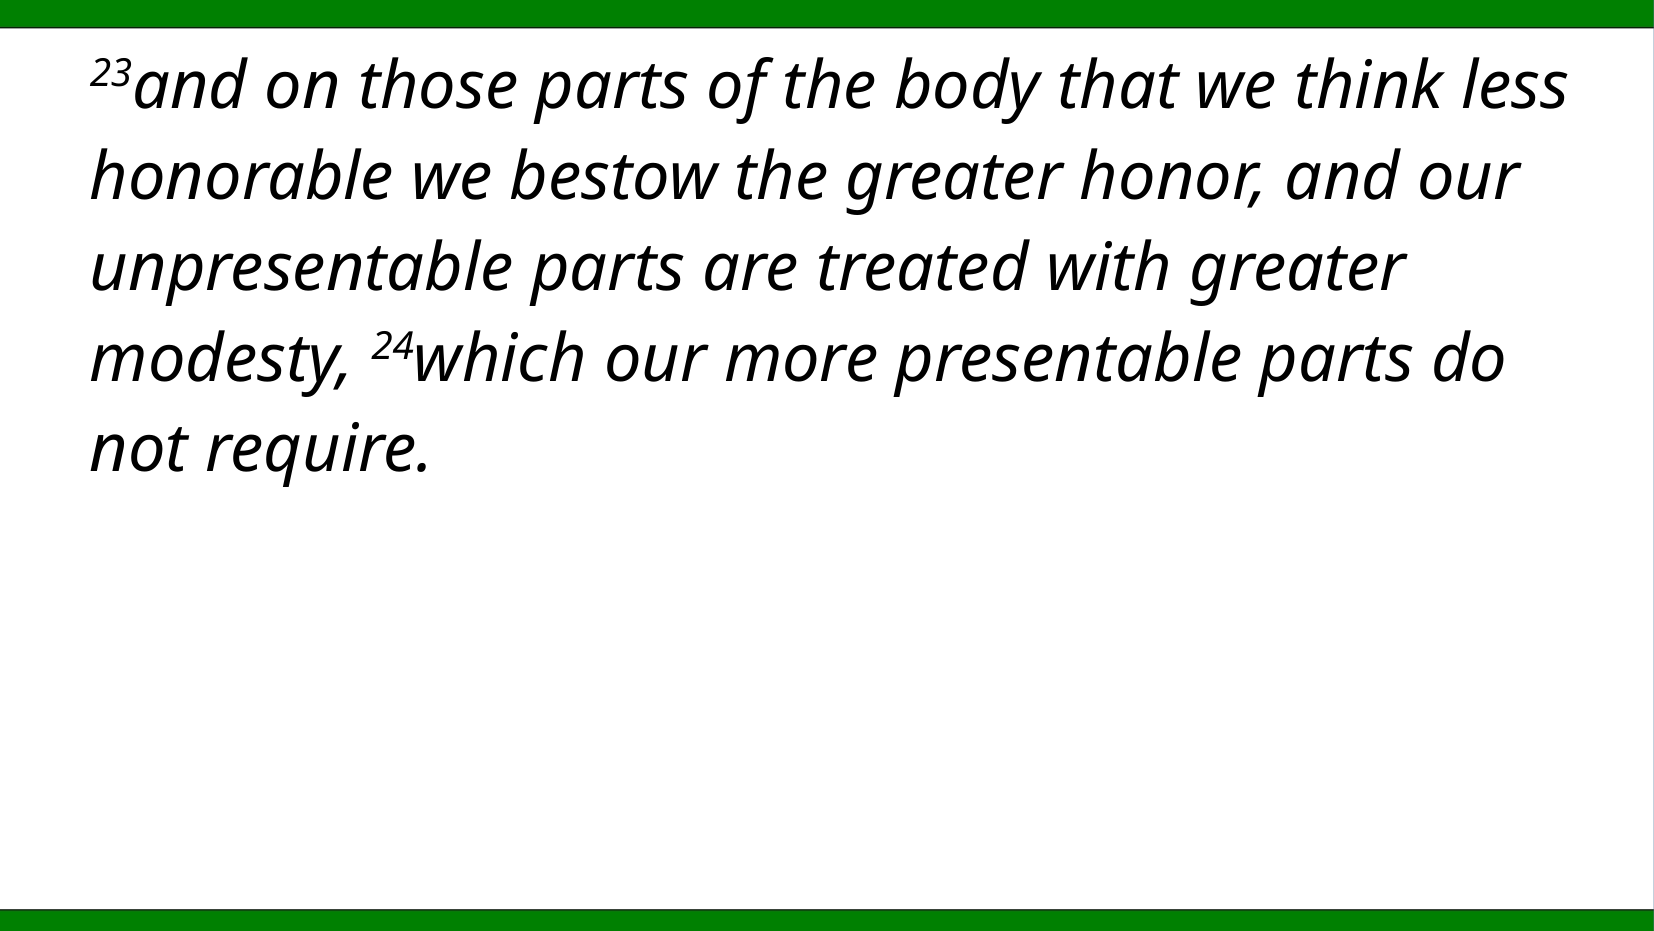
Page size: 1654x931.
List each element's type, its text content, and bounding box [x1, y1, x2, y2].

text_box 23and on those parts of the body that we think less honorable we bestow the greater honor, and our unpresentable parts are treated with greater modesty, 24which our more presentable parts do not require. [75, 30, 1591, 511]
picture [0, 0, 1654, 931]
